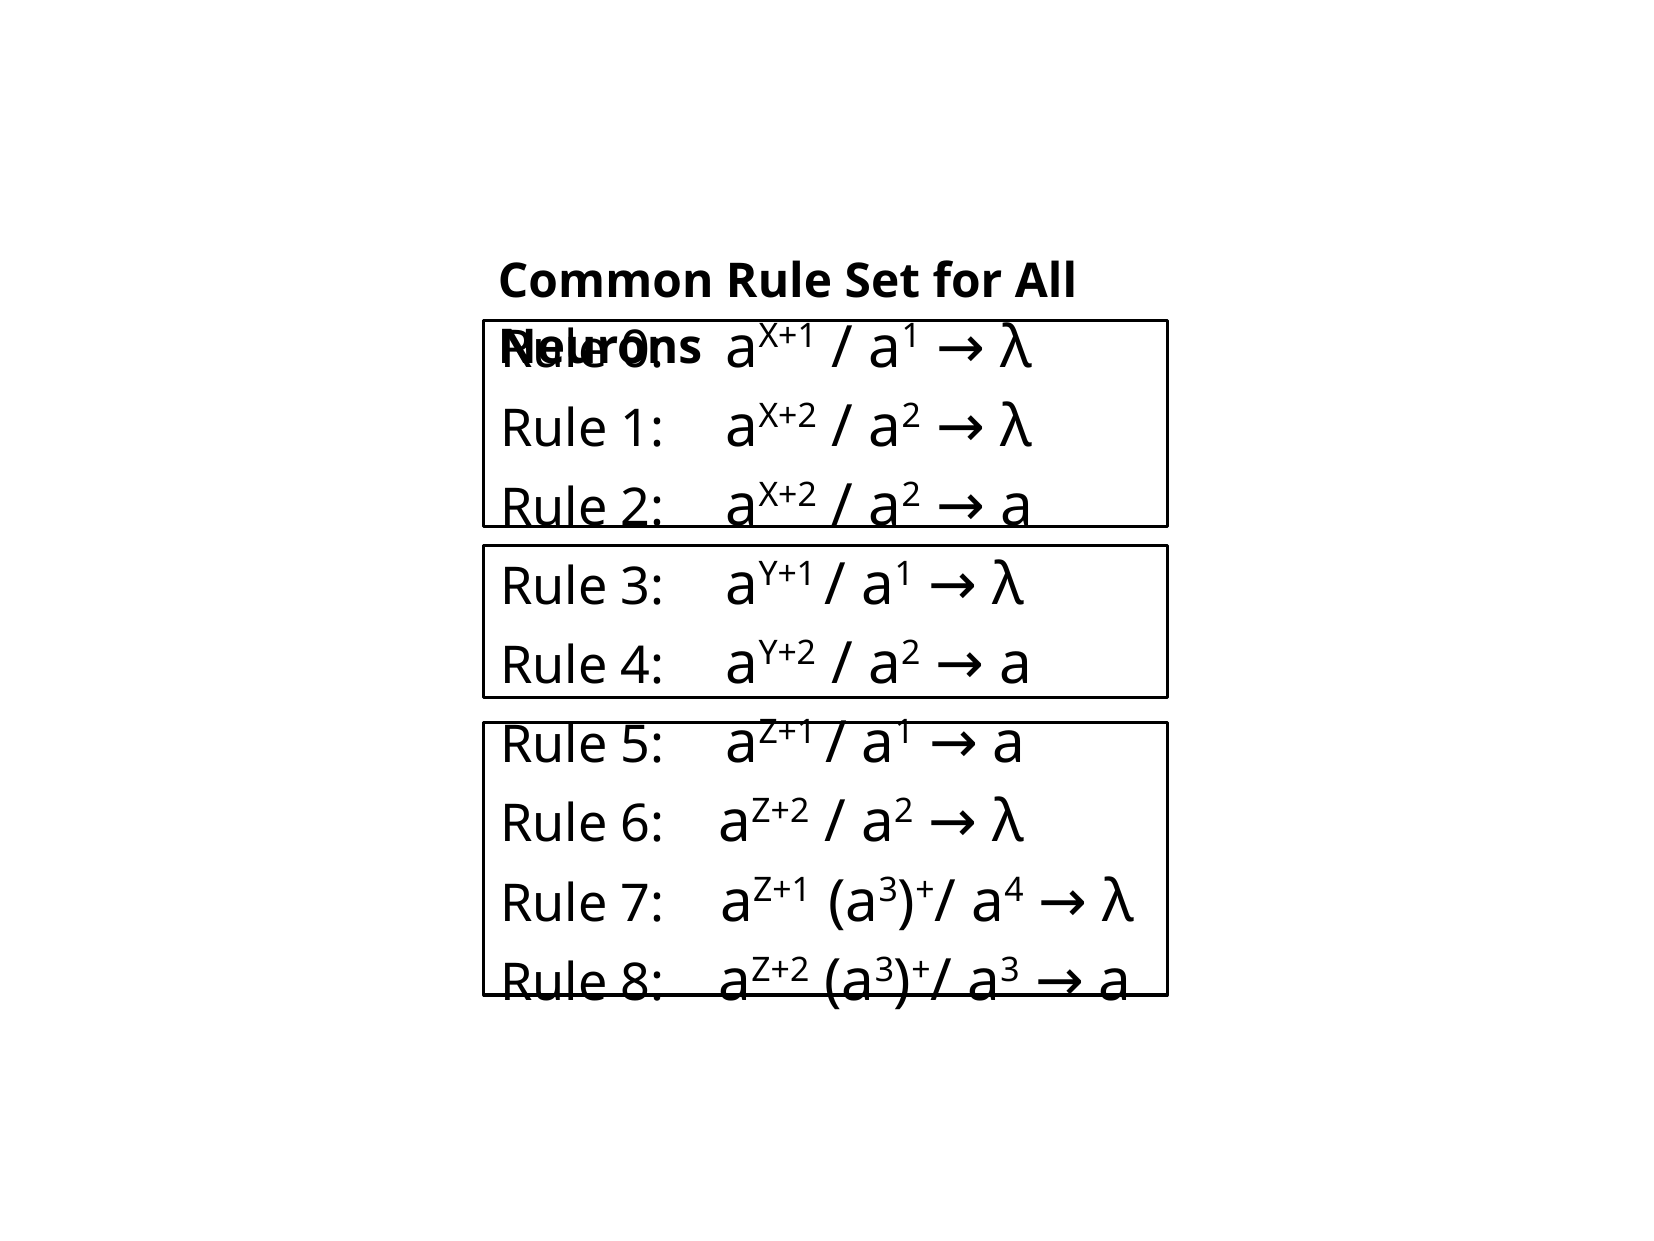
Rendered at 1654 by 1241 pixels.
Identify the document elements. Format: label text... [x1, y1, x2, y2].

text_box Common Rule Set for All Neurons [483, 239, 1170, 323]
text_box Rule 3: aY+1 / a1 → λ Rule 4: aY+2 / a2 → a [483, 545, 1168, 698]
text_box Rule 5: aZ+1 / a1 → a Rule 6: aZ+2 / a2 → λ Rule 7: aZ+1 (a3)+/ a4 → λ Rule 8: aZ+2 (a3)+/ a3 → a [483, 722, 1168, 995]
text_box Rule 0: aX+1 / a1 → λ Rule 1: aX+2 / a2 → λ Rule 2: aX+2 / a2 → a [483, 323, 1168, 527]
